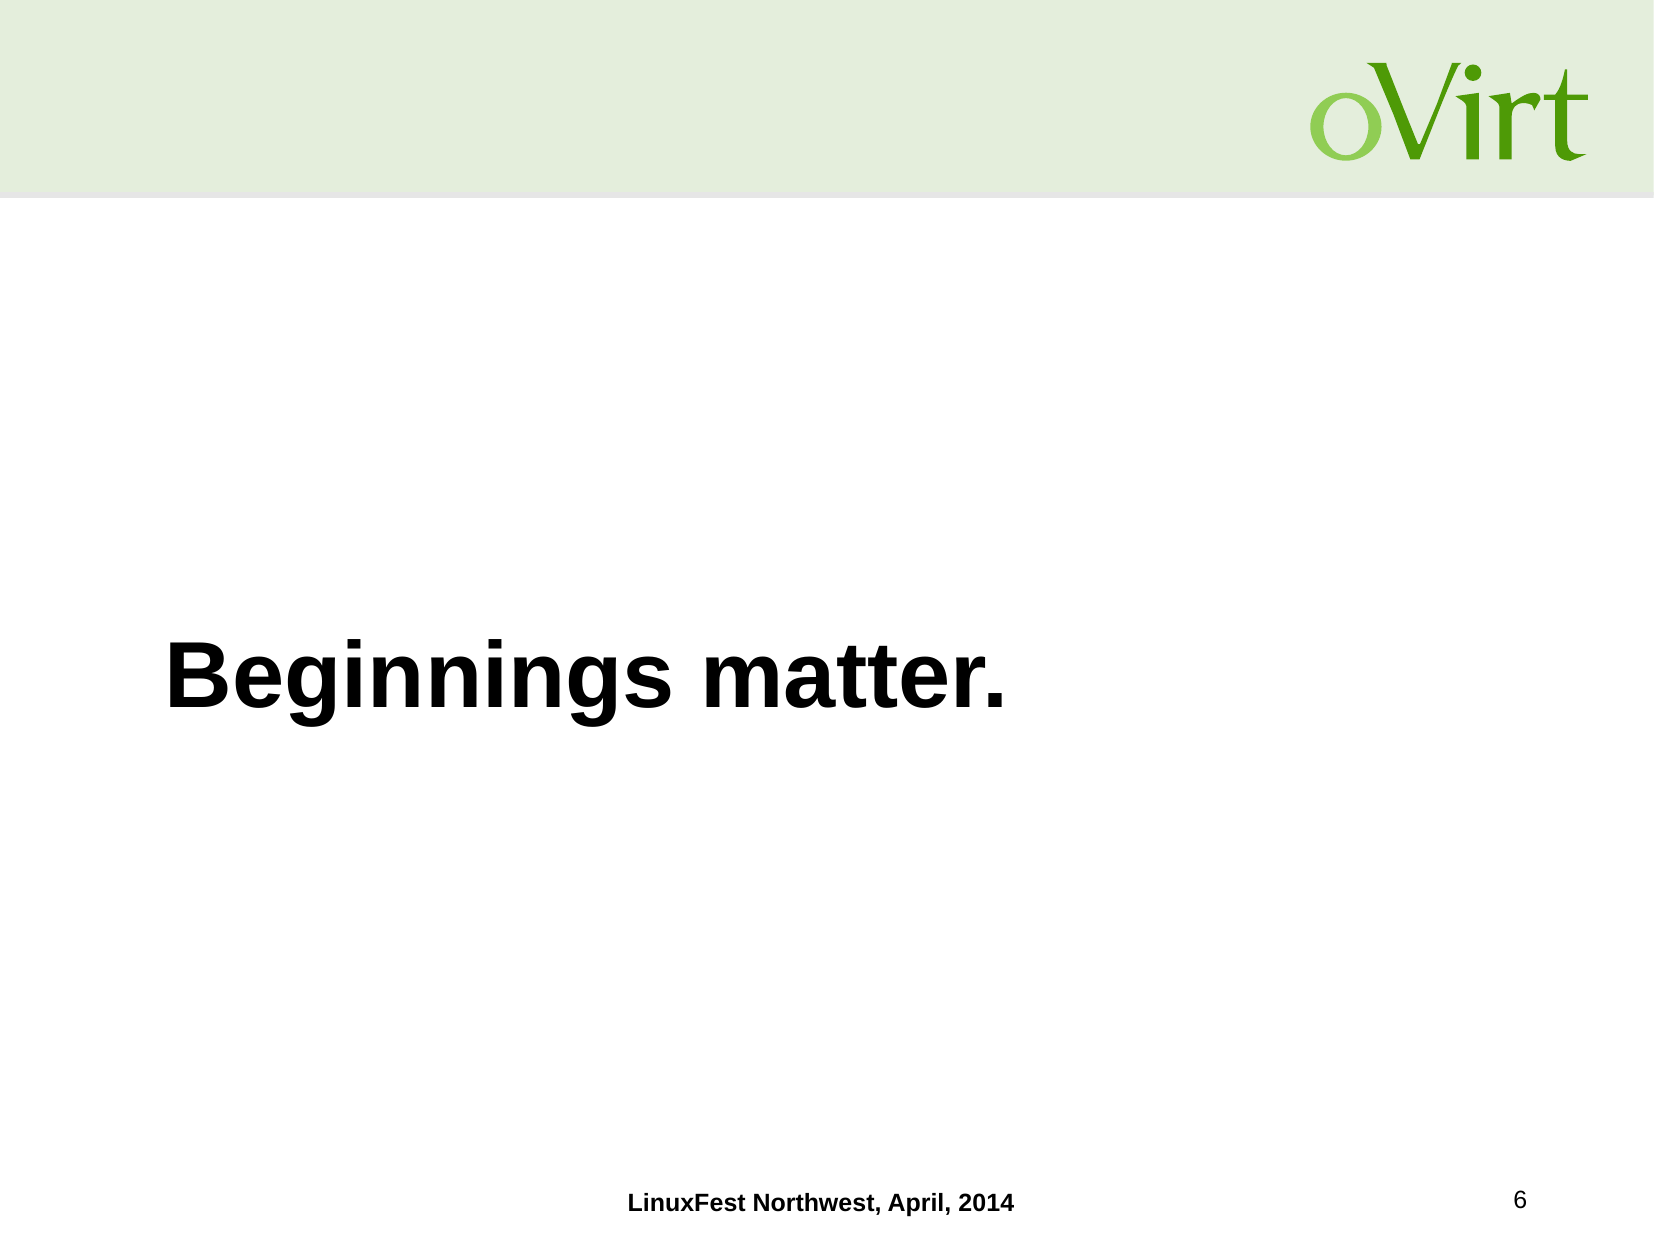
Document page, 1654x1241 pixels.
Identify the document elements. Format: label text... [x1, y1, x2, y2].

text_box Beginnings matter. [150, 615, 1654, 750]
